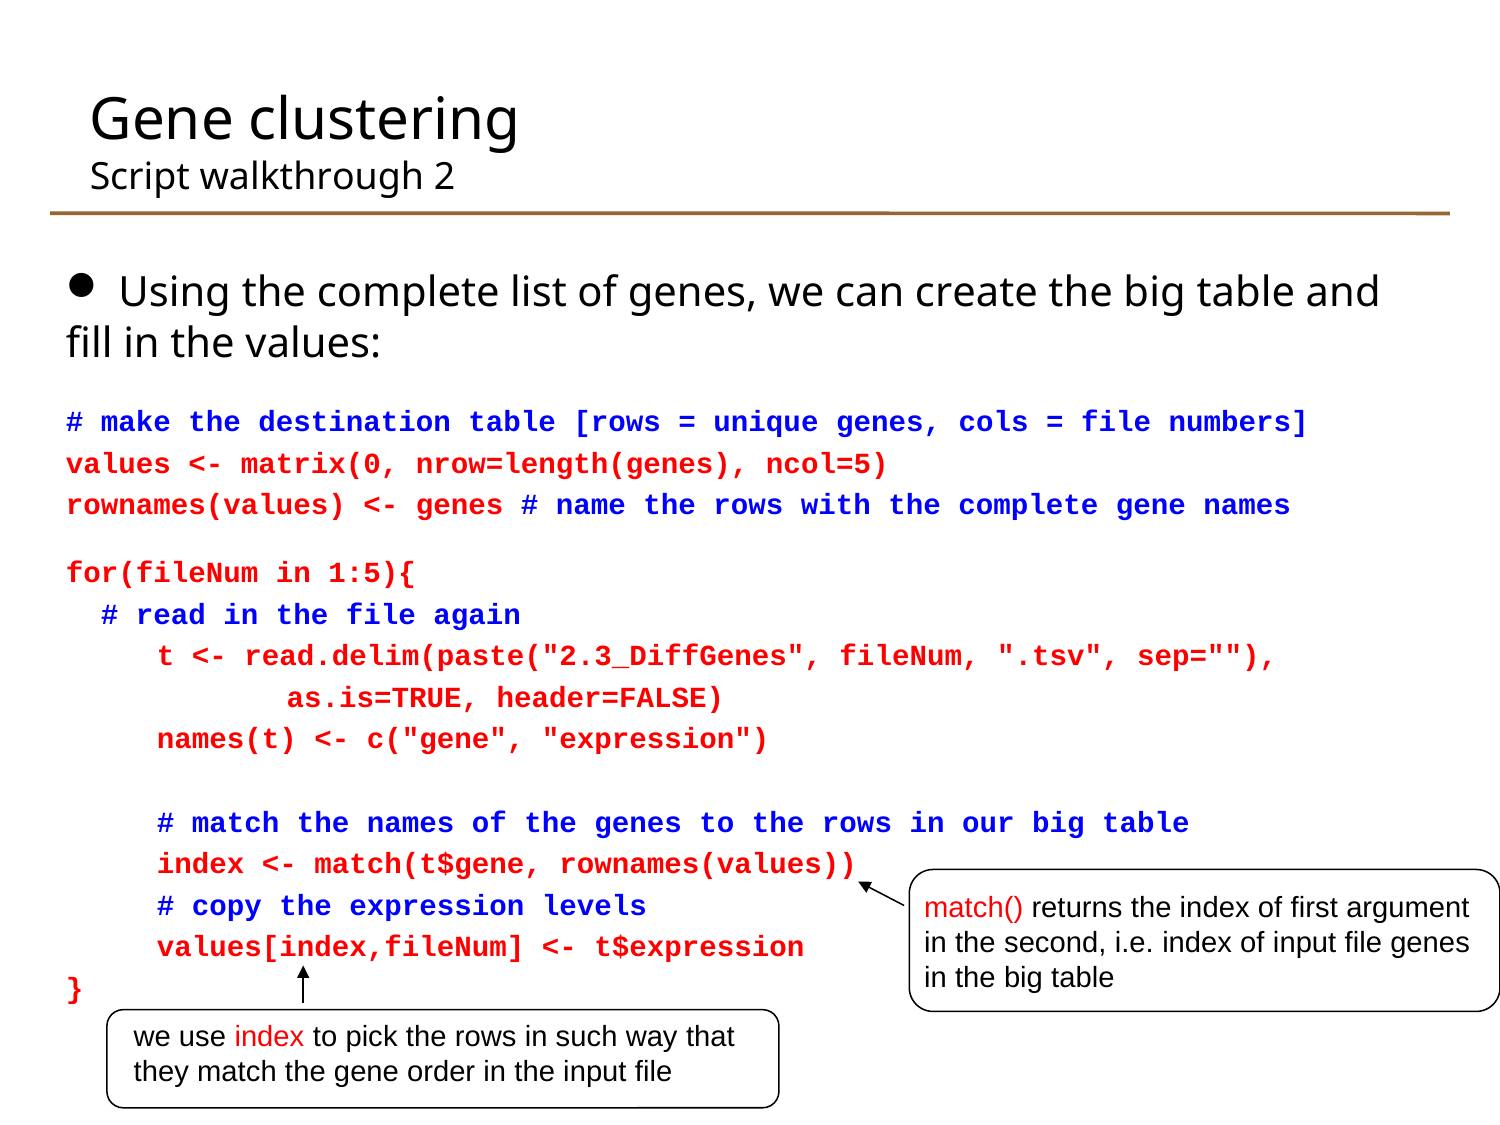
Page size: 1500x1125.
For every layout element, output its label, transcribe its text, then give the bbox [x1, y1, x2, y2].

text_box Gene clustering Script walkthrough 2 [74, 44, 1425, 233]
text_box match() returns the index of first argument in the second, i.e. index of input file genes in the big table [909, 881, 1493, 1029]
text_box Using the complete list of genes, we can create the big table and fill in the values: # make the destination table [rows = unique genes, cols = file numbers] values <- matrix(0, nrow=length(genes), ncol=5) rownames(values) <- genes # name the rows with the complete gene names for(fileNum in 1:5){ # read in the file again t <- read.delim(paste("2.3_DiffGenes", fileNum, ".tsv", sep=""), as.is=TRUE, header=FALSE) names(t) <- c("gene", "expression") # match the names of the genes to the rows in our big table index <- match(t$gene, rownames(values)) # copy the expression levels values[index,fileNum] <- t$expression } [65, 264, 1416, 1007]
text_box we use index to pick the rows in such way that they match the gene order in the input file [118, 1009, 755, 1108]
